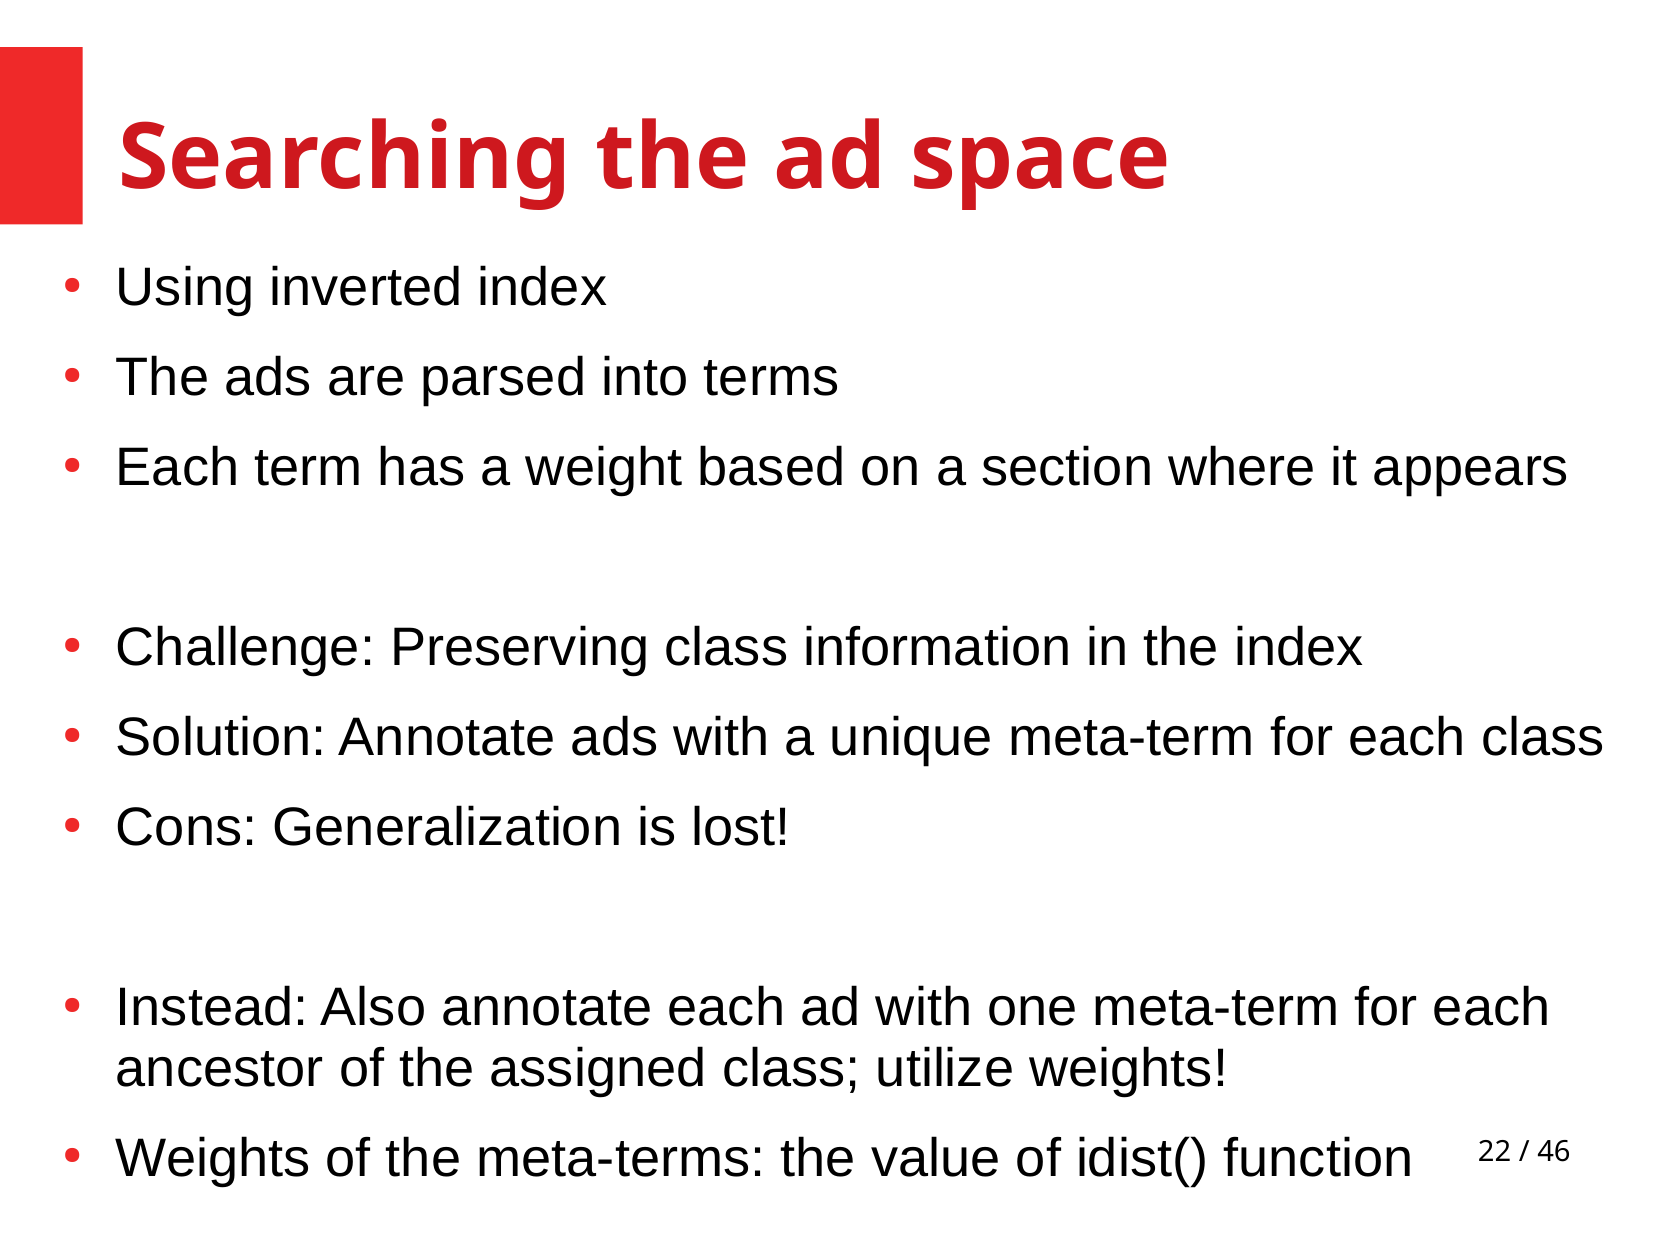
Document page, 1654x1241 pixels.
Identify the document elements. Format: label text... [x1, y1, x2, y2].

list Using inverted index The ads are parsed into terms Each term has a weight based on a section where it appears Challenge: Preserving class information in the index Solution: Annotate ads with a unique meta-term for each class Cons: Generalization is lost! Instead: Also annotate each ad with one meta-term for each ancestor of the assigned class; utilize weights! Weights of the meta-terms: the value of idist() function [45, 256, 1621, 1216]
title Searching the ad space [118, 49, 1571, 256]
